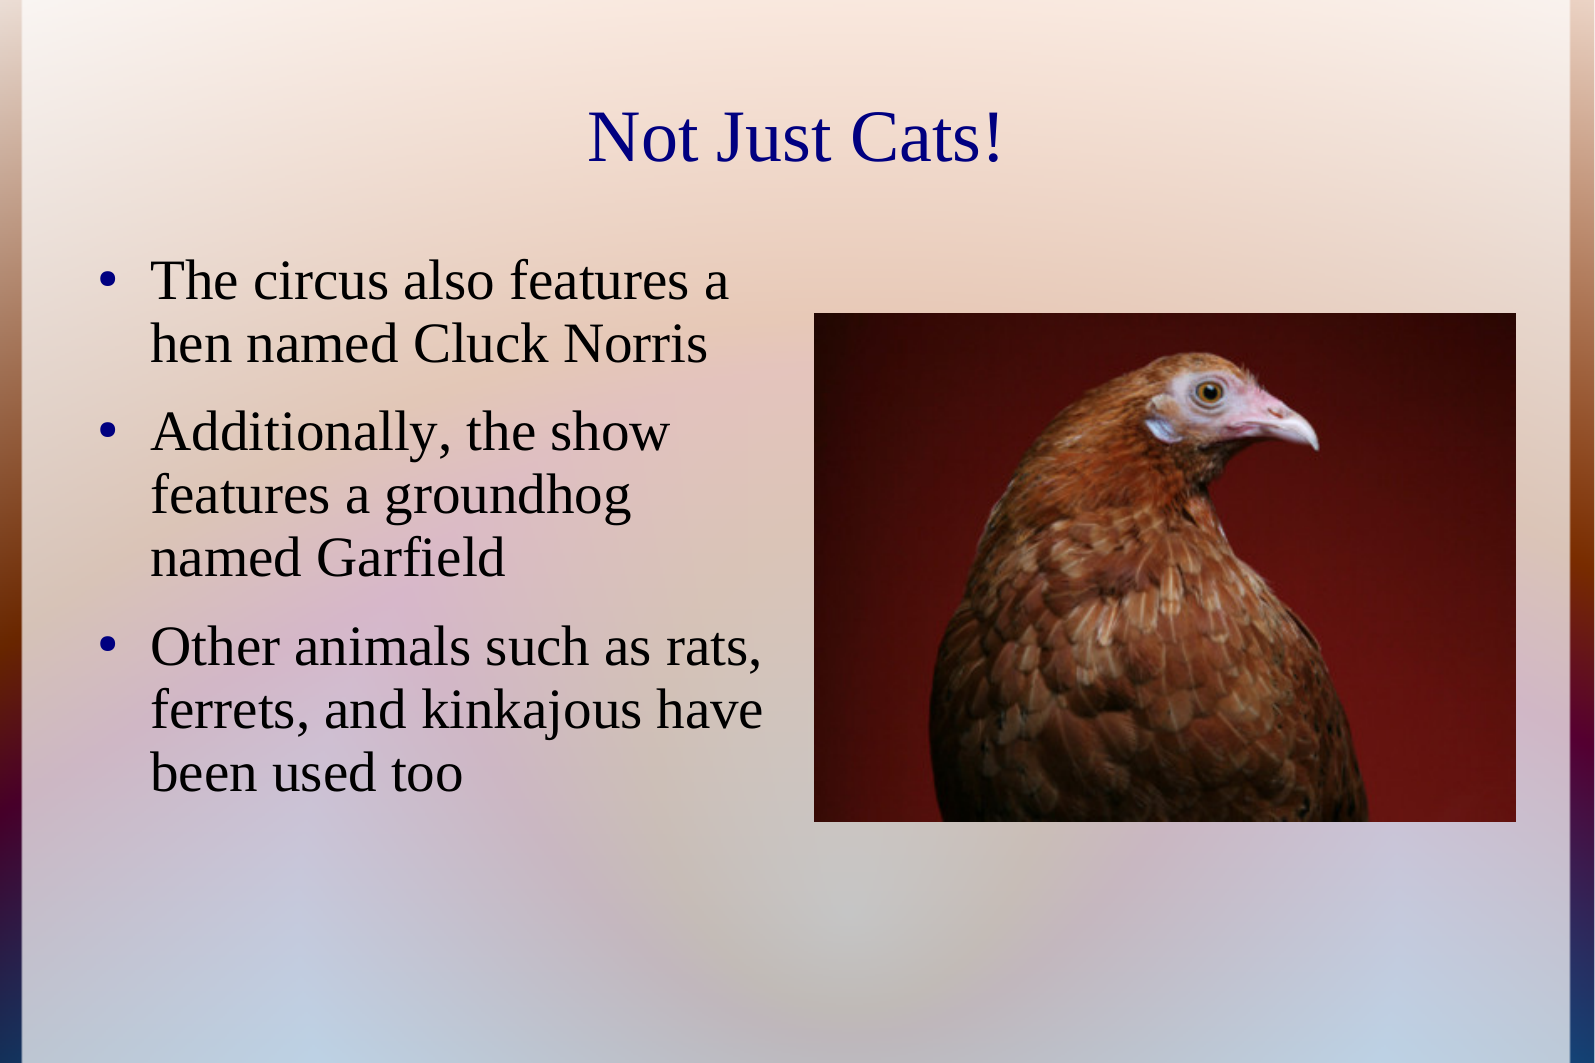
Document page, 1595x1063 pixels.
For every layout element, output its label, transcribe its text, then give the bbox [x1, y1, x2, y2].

picture [0, 0, 1595, 1063]
list The circus also features a hen named Cluck Norris Additionally, the show features a groundhog named Garfield Other animals such as rats, ferrets, and kinkajous have been used too [79, 248, 780, 886]
title Not Just Cats! [79, 47, 1515, 225]
